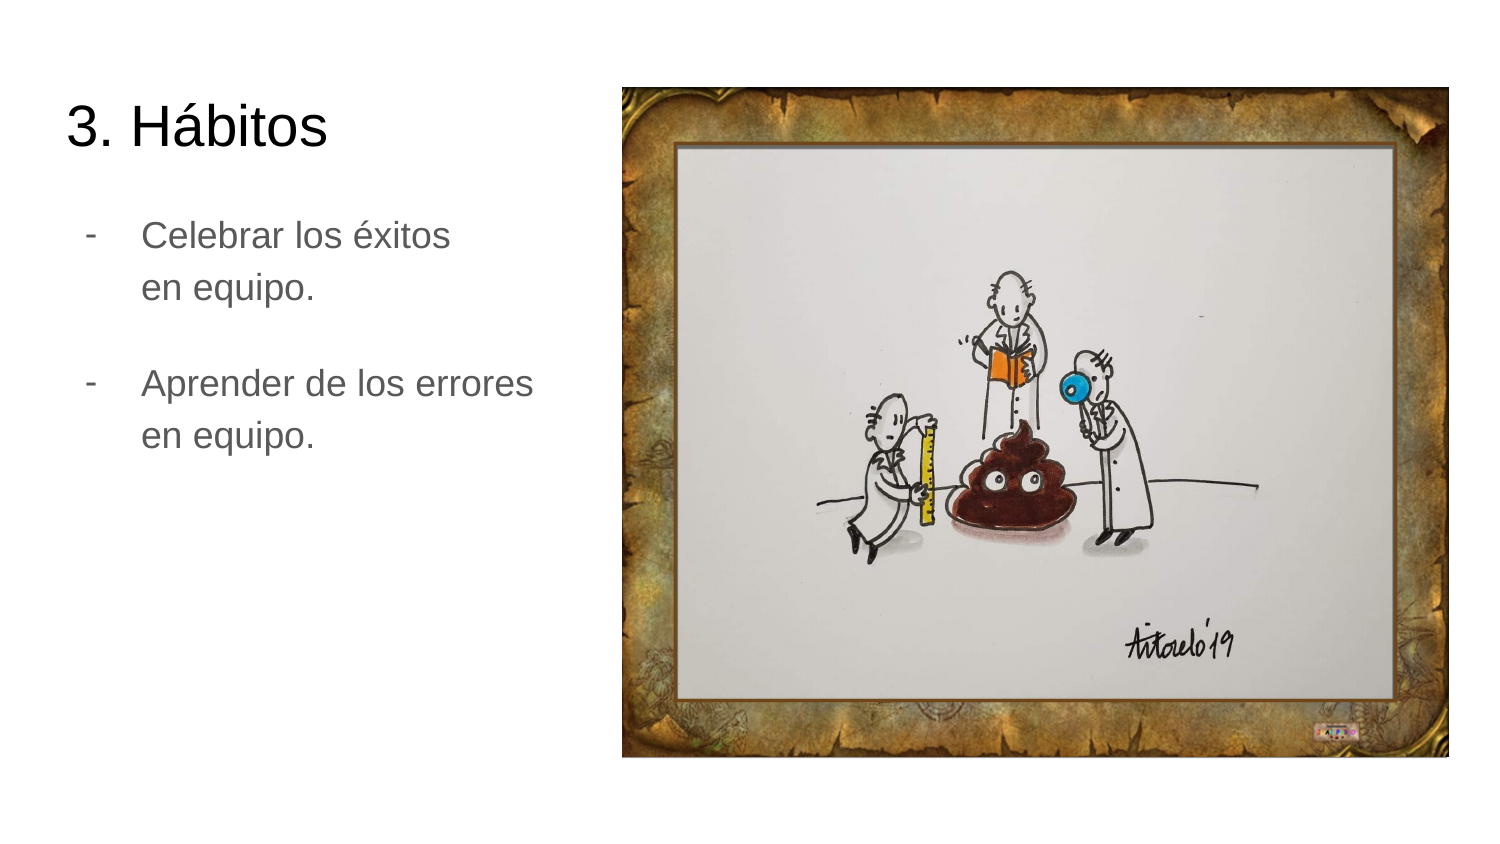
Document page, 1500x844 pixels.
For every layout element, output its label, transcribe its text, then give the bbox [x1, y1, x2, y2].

picture [622, 87, 1449, 757]
title 3. Hábitos [51, 72, 1449, 167]
list Celebrar los éxitos en equipo. Aprender de los errores en equipo. [51, 189, 622, 750]
